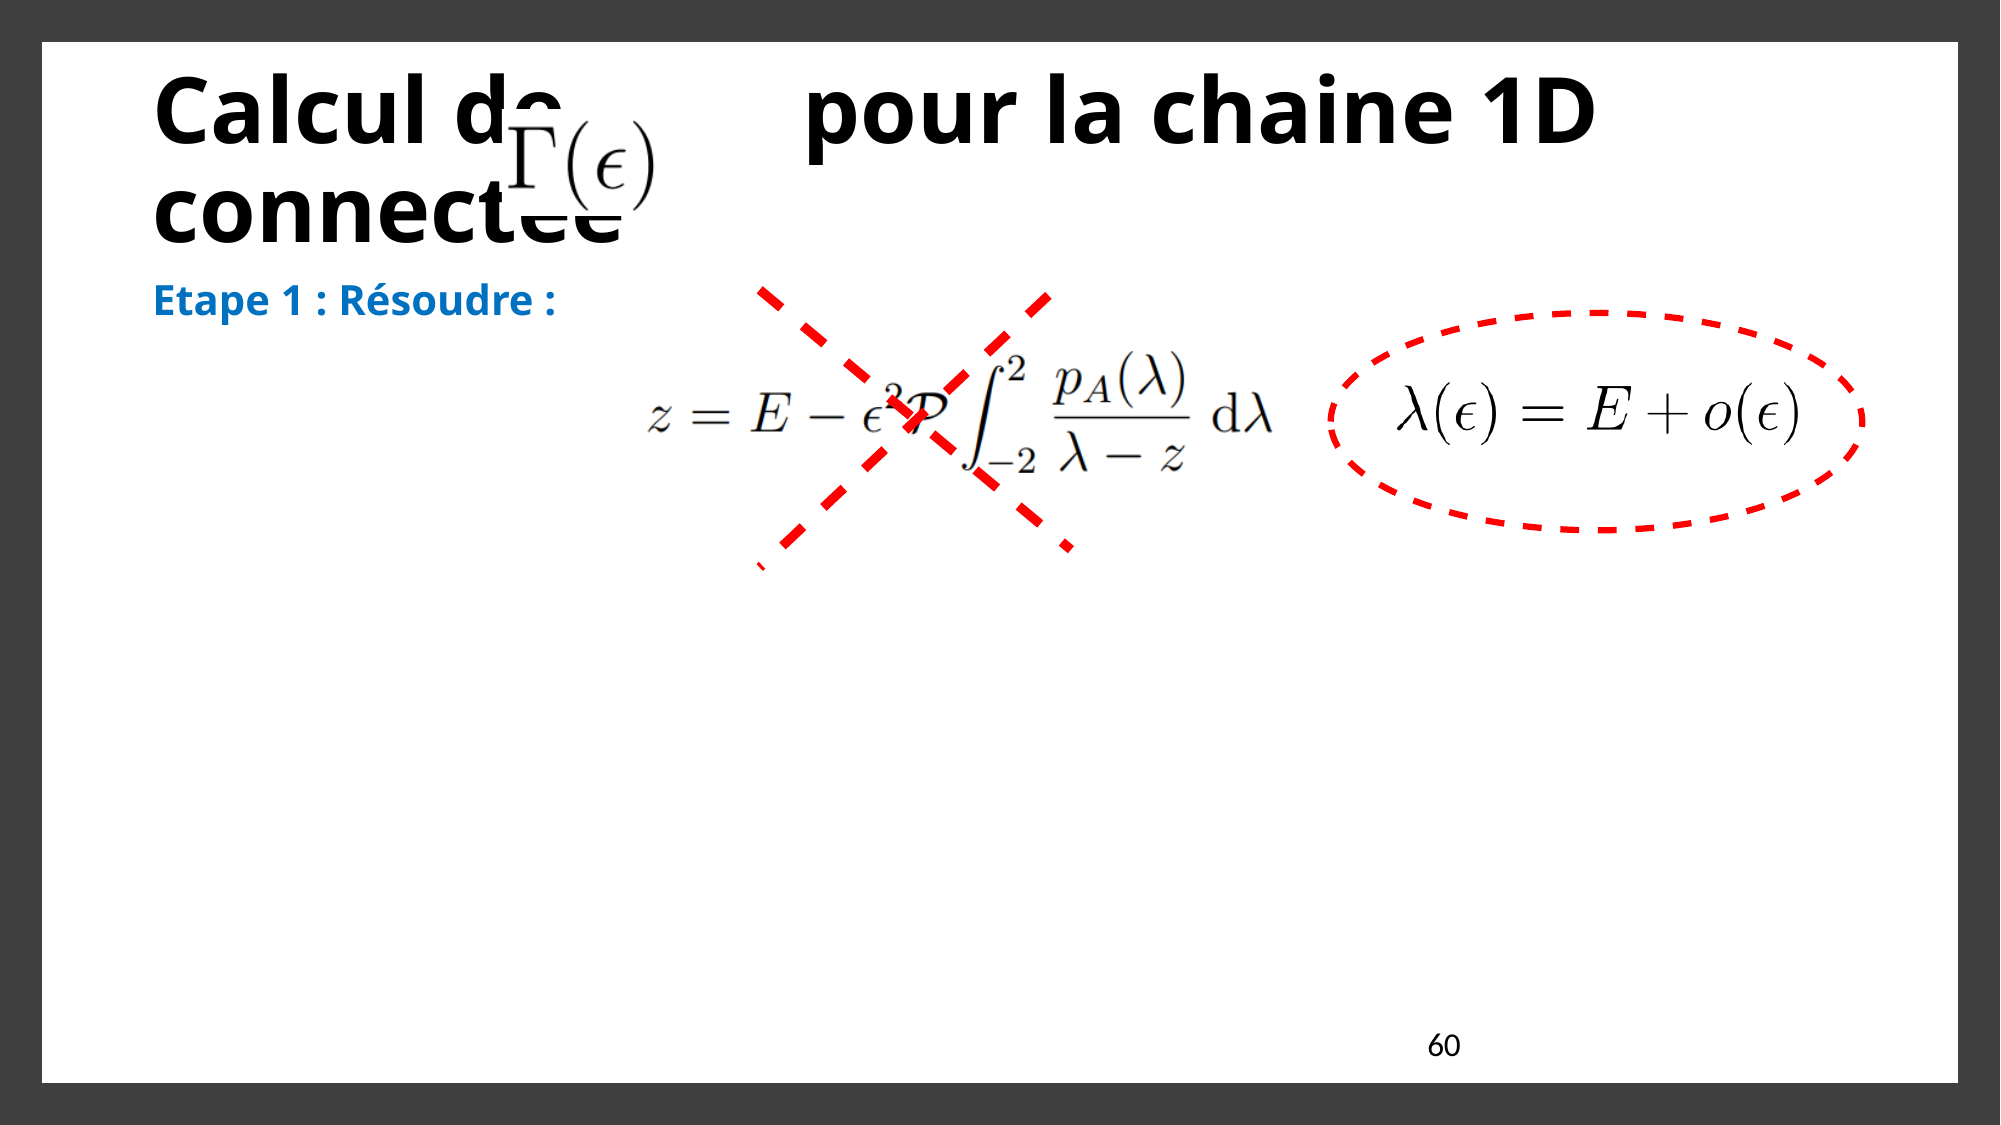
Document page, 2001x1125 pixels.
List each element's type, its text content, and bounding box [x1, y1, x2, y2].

text_box [0, 0, 2000, 1125]
picture [616, 328, 1273, 502]
text_box Etape 1 : Résoudre : [137, 266, 1888, 383]
title Calcul de pour la chaine 1D connectée [137, 54, 1863, 266]
picture [501, 109, 658, 222]
picture [1386, 376, 1803, 452]
